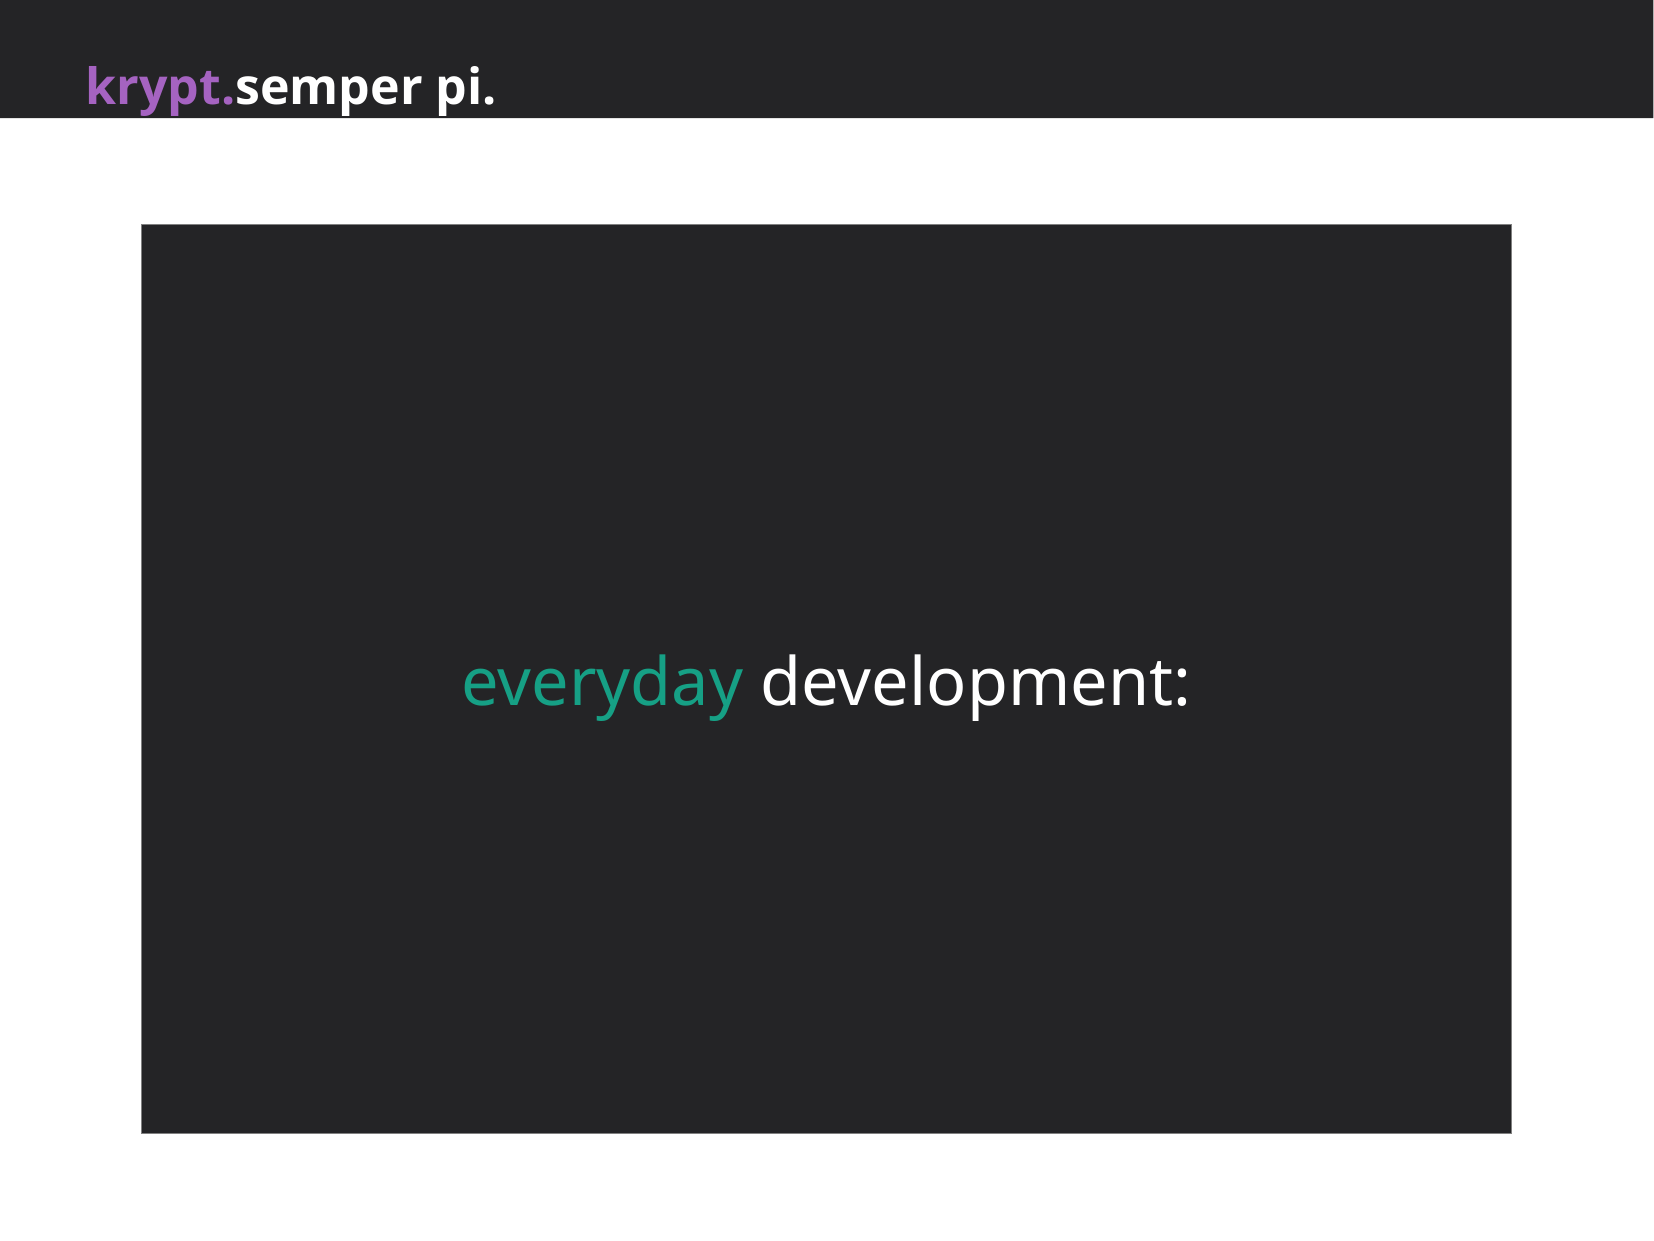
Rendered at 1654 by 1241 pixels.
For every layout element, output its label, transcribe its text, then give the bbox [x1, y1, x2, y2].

text_box [165, 531, 1441, 1087]
text_box everyday development: [141, 224, 1512, 1134]
text_box [0, 0, 1654, 119]
text_box krypt.semper pi. [70, 43, 544, 119]
